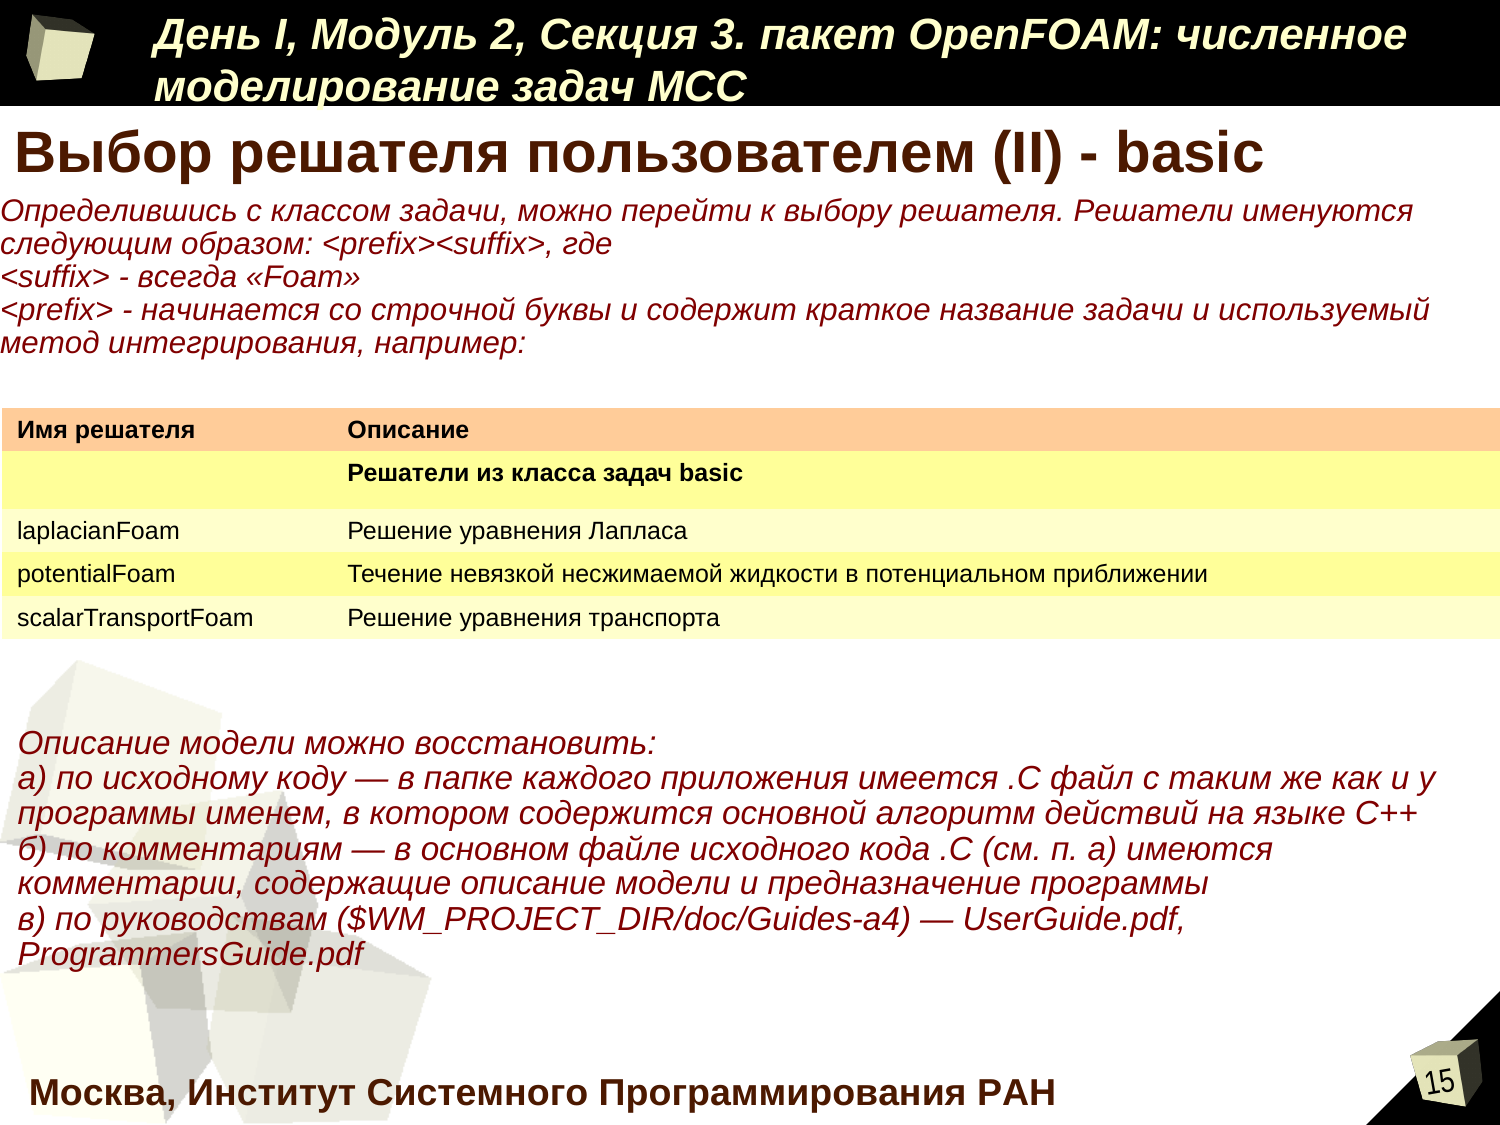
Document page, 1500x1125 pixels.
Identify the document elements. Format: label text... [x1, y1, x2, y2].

table_cell [2, 451, 333, 509]
text_box Описание модели можно восстановить: а) по исходному коду — в папке каждого приложения имеется .C файл с таким же как и у программы именем, в котором содержится основной алгоритм действий на языке C++ б) по комментариям — в основном файле исходного кода .C (см. п. а) имеются комментарии, содержащие описание модели и предназначение программы в) по руководствам ($WM_PROJECT_DIR/doc/Guides-a4) — UserGuide.pdf, ProgrammersGuide.pdf [17, 726, 1489, 975]
table_cell Решение уравнения транспорта [333, 596, 1500, 639]
text_box Выбор решателя пользователем (II) - basic [0, 106, 1500, 192]
table_cell Течение невязкой несжимаемой жидкости в потенциальном приближении [333, 552, 1500, 596]
text_box Определившись с классом задачи, можно перейти к выбору решателя. Решатели именуются следующим образом: <prefix><suffix>, где <suffix> - всегда «Foam» <prefix> - начинается со строчной буквы и содержит краткое название задачи и используемый метод интегрирования, например: [0, 194, 1500, 362]
table_cell Решатели из класса задач basic [333, 451, 1500, 509]
picture [423, 1088, 433, 1102]
table_header Имя решателя [2, 408, 333, 451]
picture [0, 659, 433, 1125]
table_cell potentialFoam [2, 552, 333, 596]
table_cell scalarTransportFoam [2, 596, 333, 639]
table_cell Решение уравнения Лапласа [333, 509, 1500, 552]
table_header Описание [333, 408, 1500, 451]
table_cell laplacianFoam [2, 509, 333, 552]
